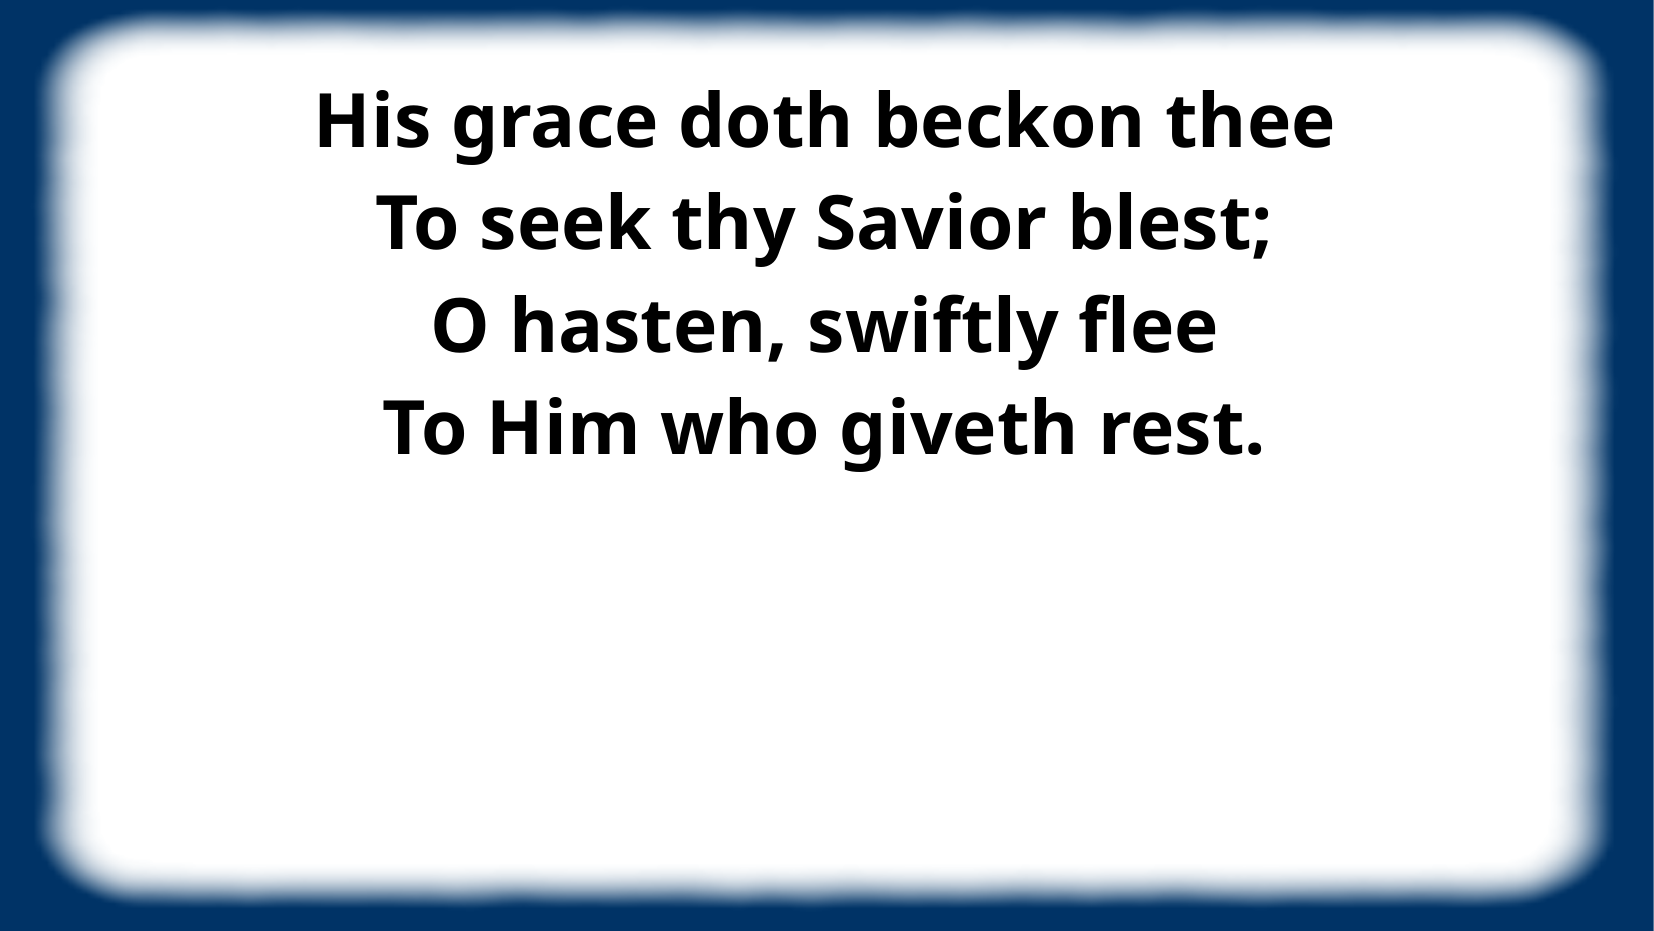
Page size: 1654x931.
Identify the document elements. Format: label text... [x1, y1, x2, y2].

picture [0, 0, 1654, 931]
text_box His grace doth beckon thee To seek thy Savior blest; O hasten, swiftly flee To Him who giveth rest. [105, 60, 1546, 475]
